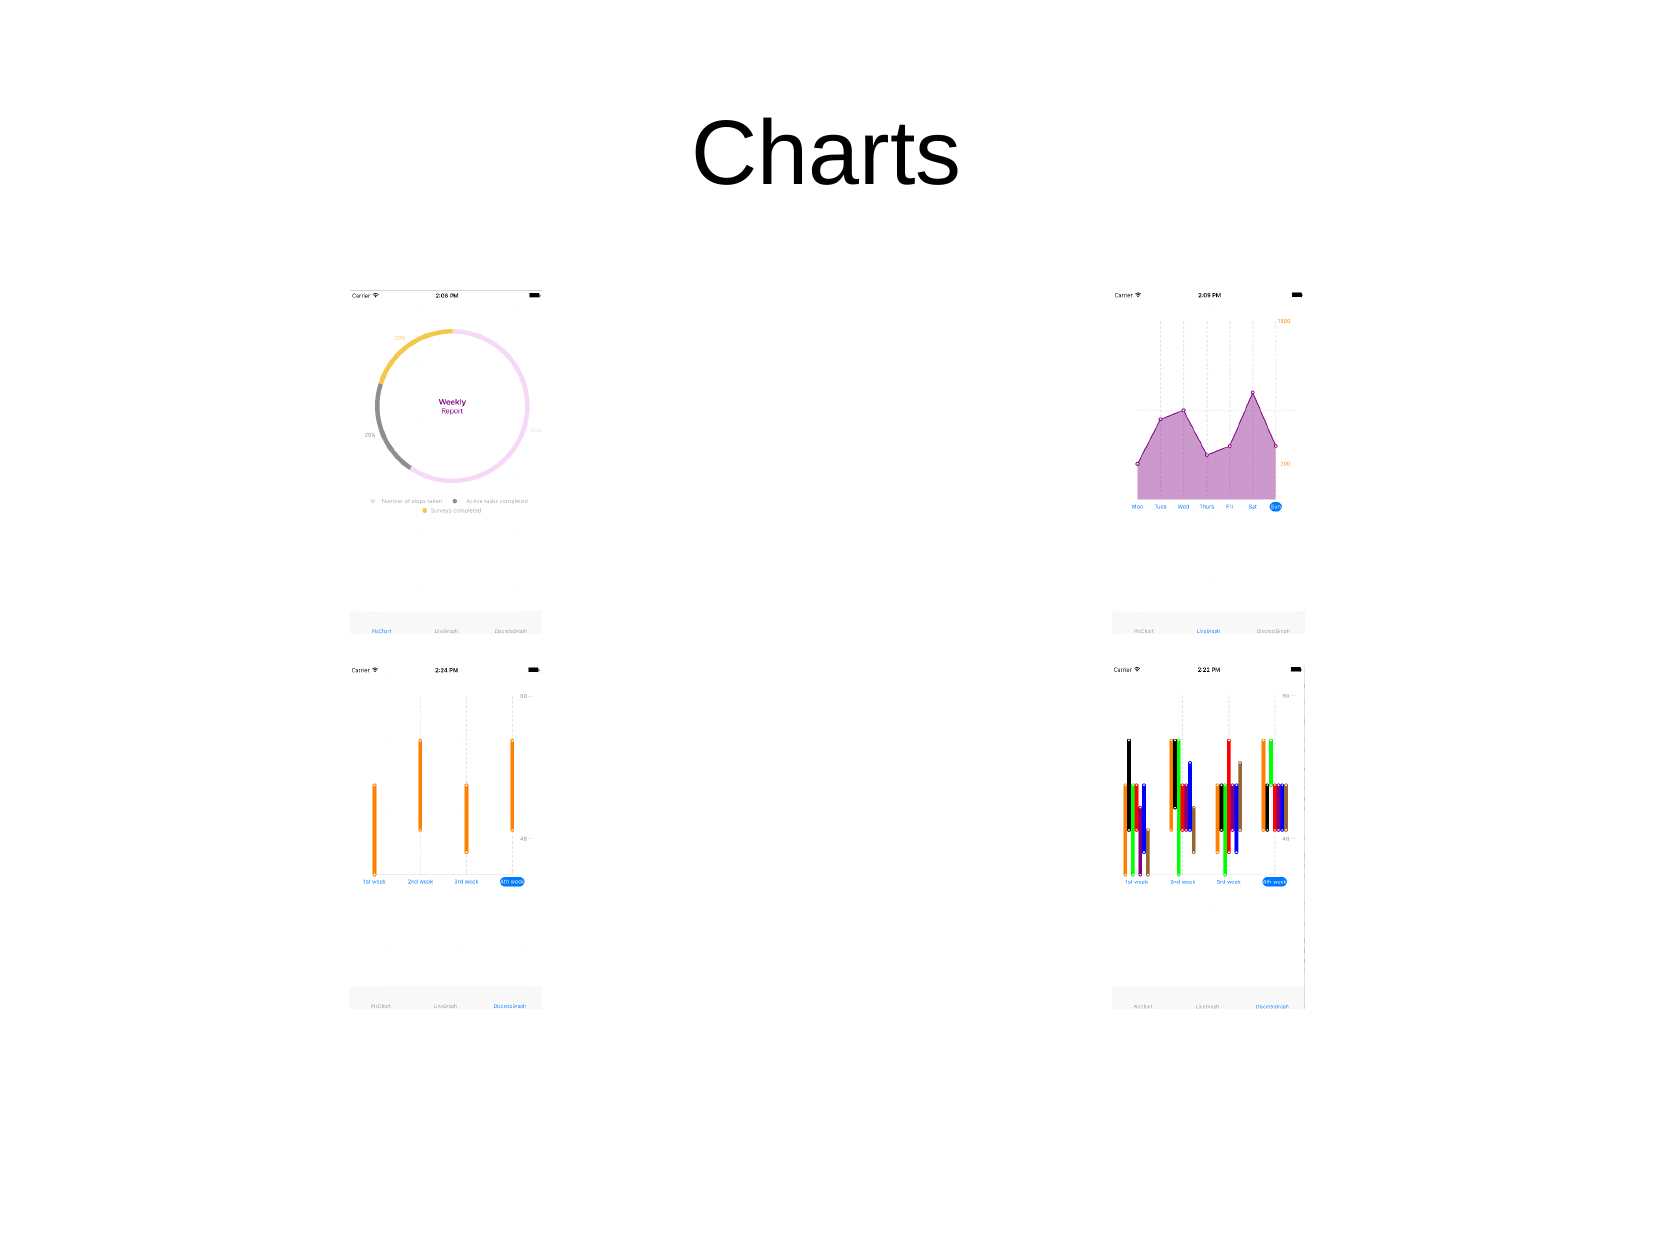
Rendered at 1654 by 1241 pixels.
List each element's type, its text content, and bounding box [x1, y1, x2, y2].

picture [1112, 290, 1305, 634]
picture [349, 665, 542, 1009]
title Charts [82, 49, 1571, 257]
picture [1112, 665, 1305, 1009]
picture [350, 290, 542, 634]
